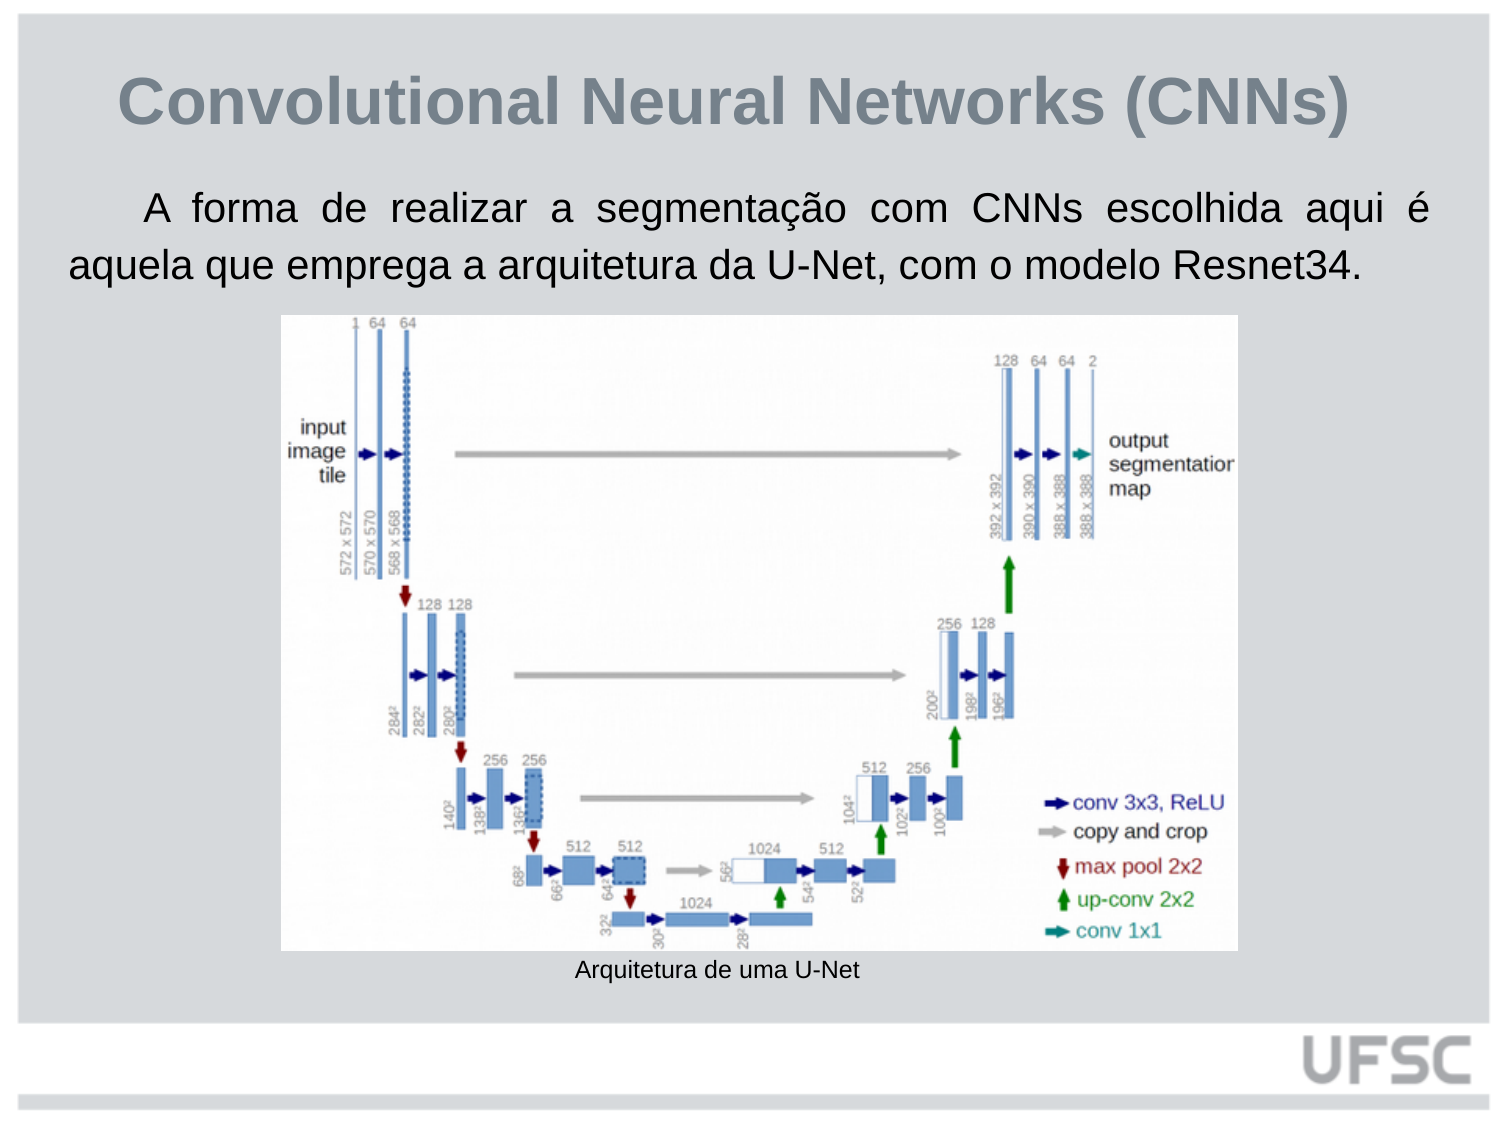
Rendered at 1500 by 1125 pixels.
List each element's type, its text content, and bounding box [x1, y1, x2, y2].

text_box A forma de realizar a segmentação com CNNs escolhida aqui é aquela que emprega a arquitetura da U-Net, com o modelo Resnet34. [53, 165, 1447, 458]
text_box Arquitetura de uma U-Net [560, 946, 1500, 989]
text_box Convolutional Neural Networks (CNNs) [103, 59, 1397, 165]
picture [0, 0, 1500, 1125]
